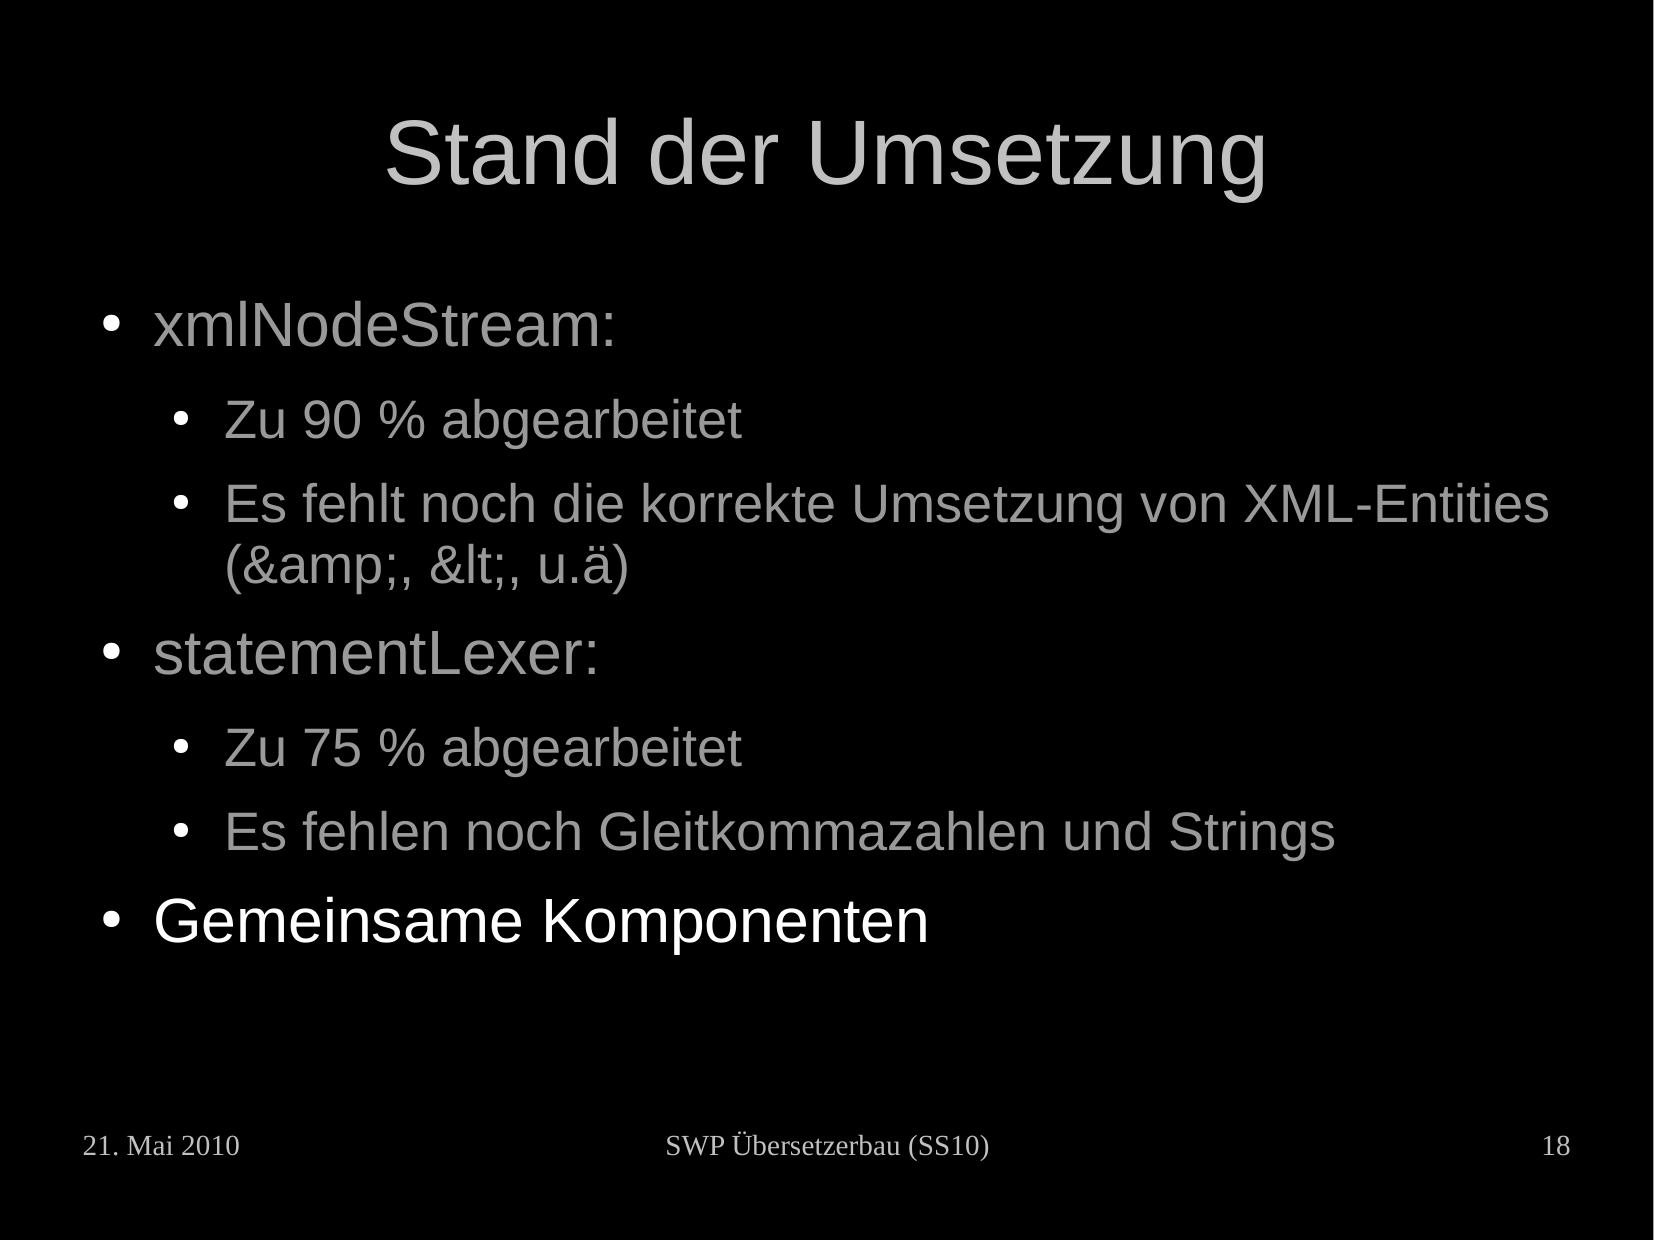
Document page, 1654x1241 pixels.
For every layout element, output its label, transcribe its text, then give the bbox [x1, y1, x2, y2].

list xmlNodeStream: Zu 90 % abgearbeitet Es fehlt noch die korrekte Umsetzung von XML-Entities (&amp;, &lt;, u.ä) statementLexer: Zu 75 % abgearbeitet Es fehlen noch Gleitkommazahlen und Strings Gemeinsame Komponenten [82, 290, 1571, 1109]
title Stand der Umsetzung [82, 49, 1571, 257]
